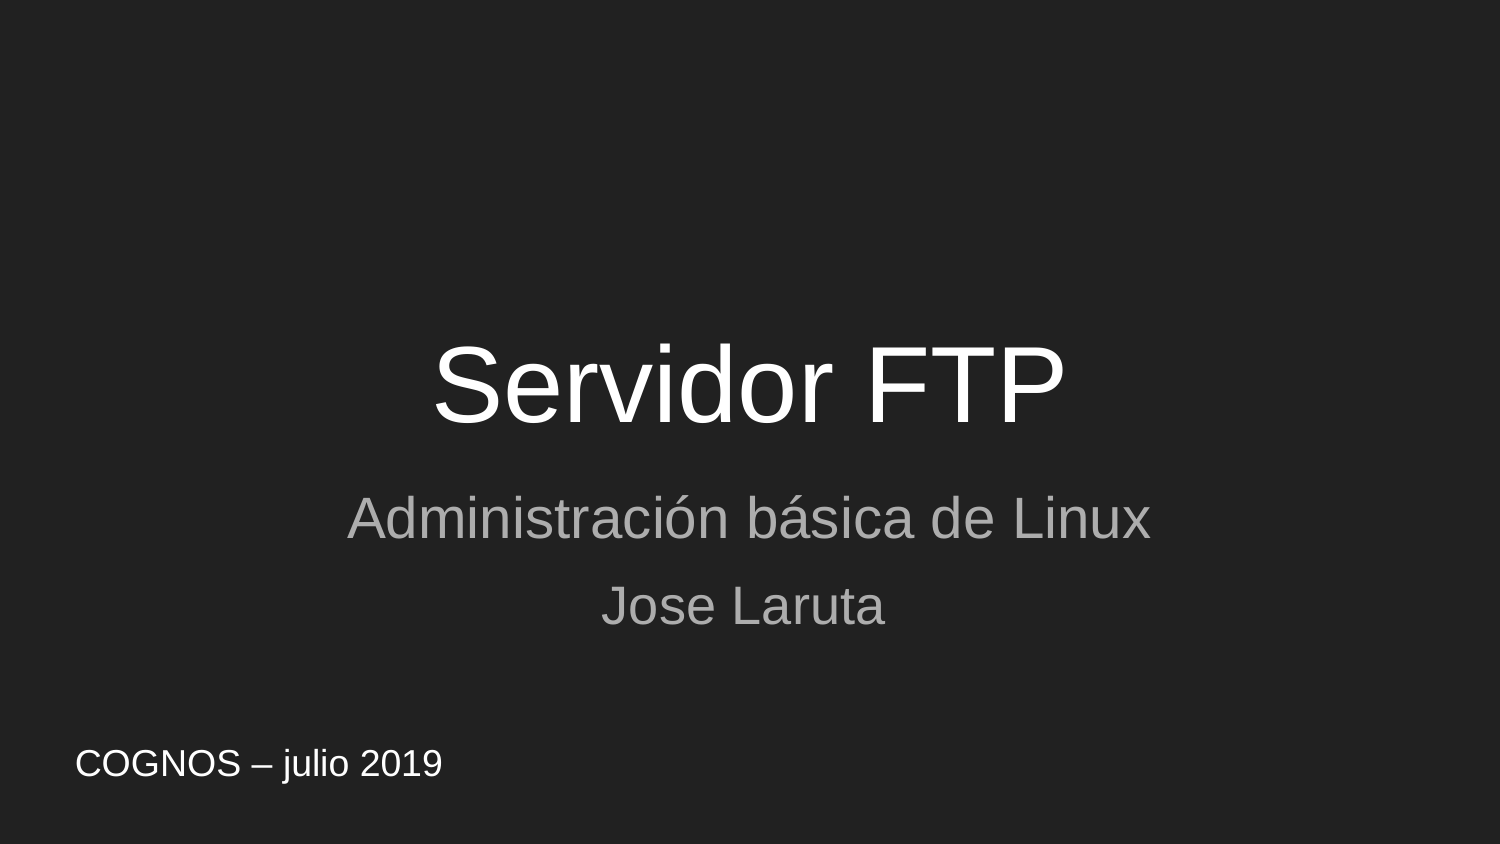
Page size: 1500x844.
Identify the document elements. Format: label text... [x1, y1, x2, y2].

title Servidor FTP [51, 122, 1449, 459]
subtitle Administración básica de Linux [51, 464, 1449, 595]
text_box COGNOS – julio 2019 [60, 735, 1441, 792]
text_box Jose Laruta [45, 555, 1443, 685]
